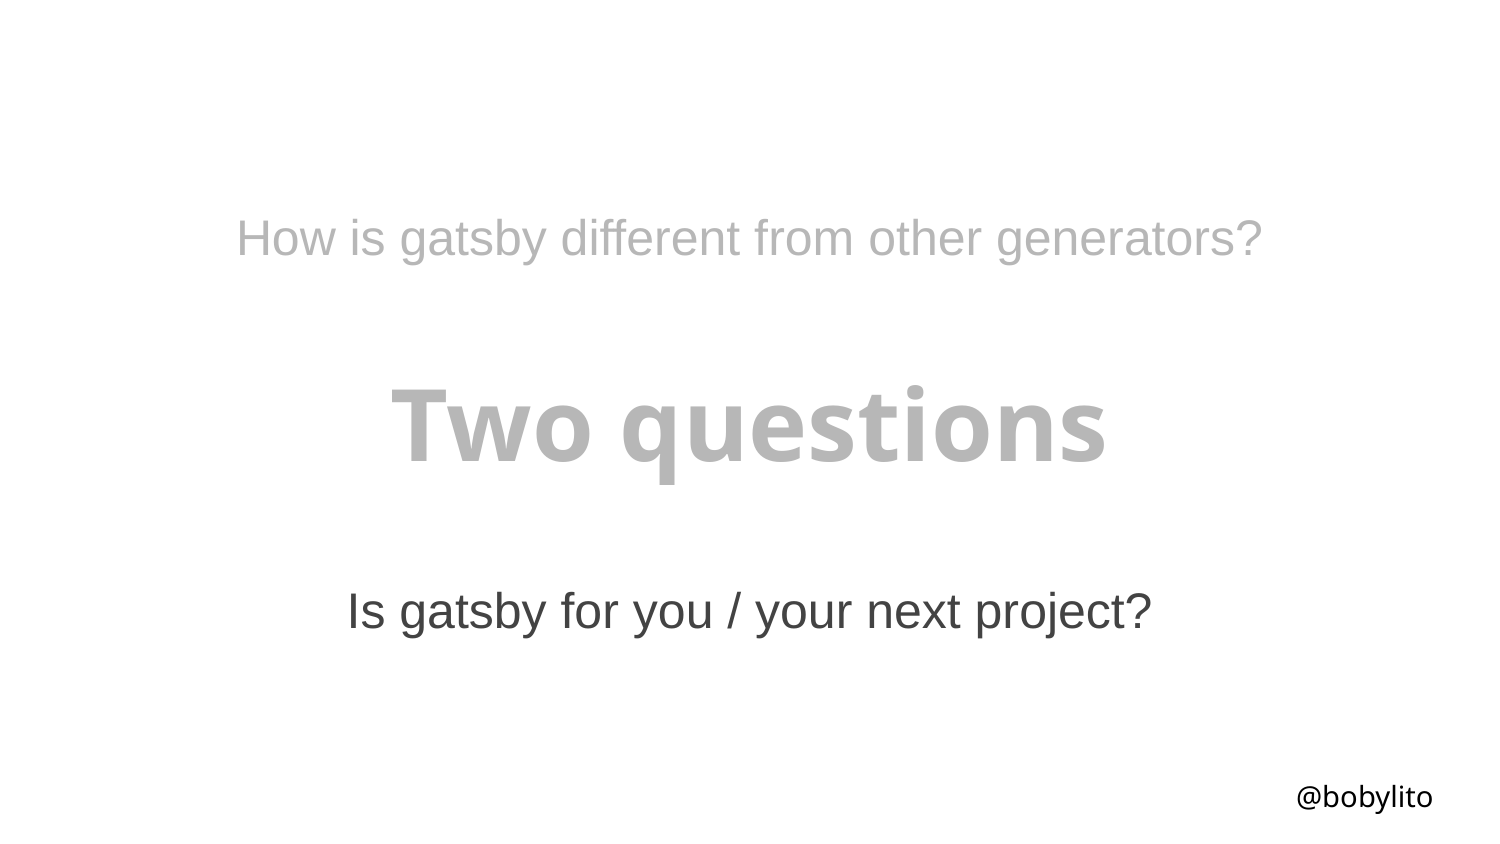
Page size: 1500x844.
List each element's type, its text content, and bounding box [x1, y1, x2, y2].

title Two questions [51, 352, 1449, 491]
text_box How is gatsby different from other generators? [168, 167, 1332, 304]
text_box Is gatsby for you / your next project? [168, 540, 1332, 676]
